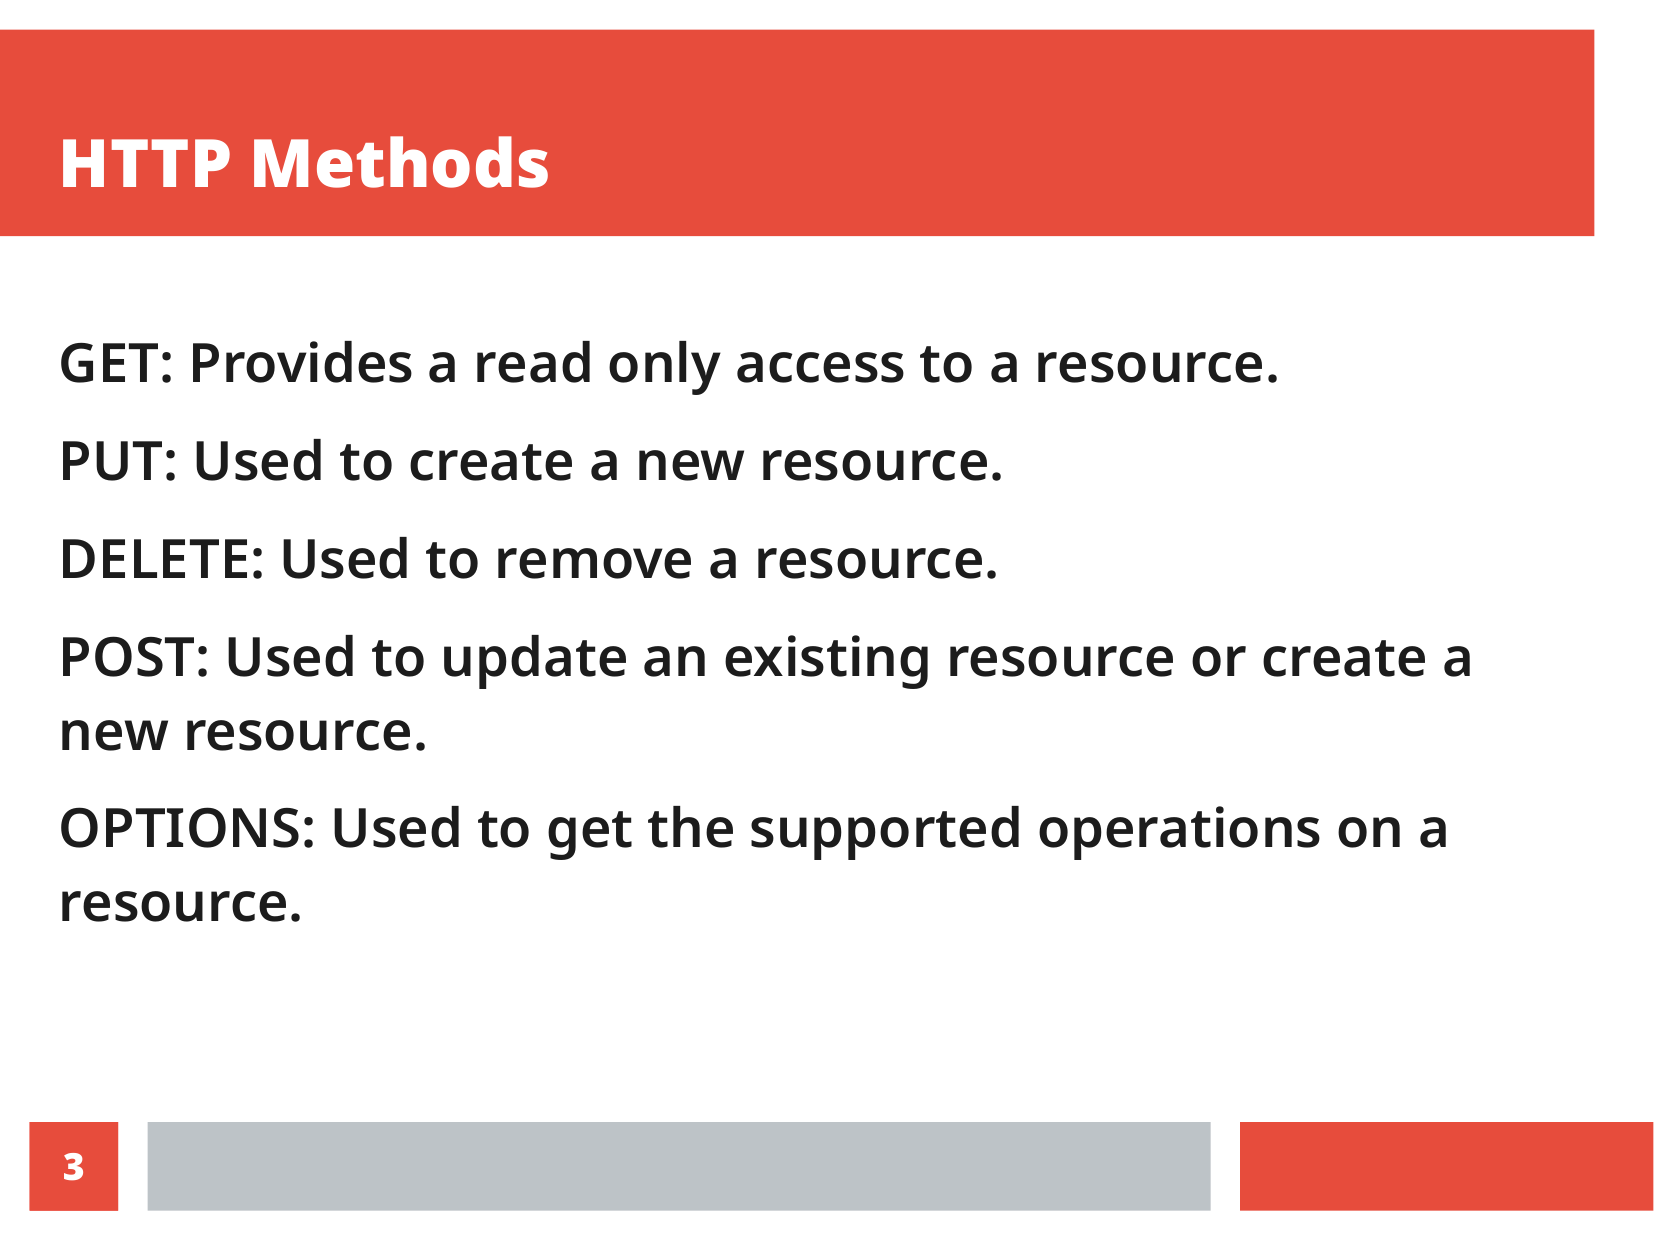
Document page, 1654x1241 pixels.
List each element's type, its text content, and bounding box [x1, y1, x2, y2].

title HTTP Methods [59, 59, 1595, 207]
list GET: Provides a read only access to a resource. PUT: Used to create a new resource. DELETE: Used to remove a resource. POST: Used to update an existing resource or create a new resource. OPTIONS: Used to get the supported operations on a resource. [59, 324, 1565, 1093]
